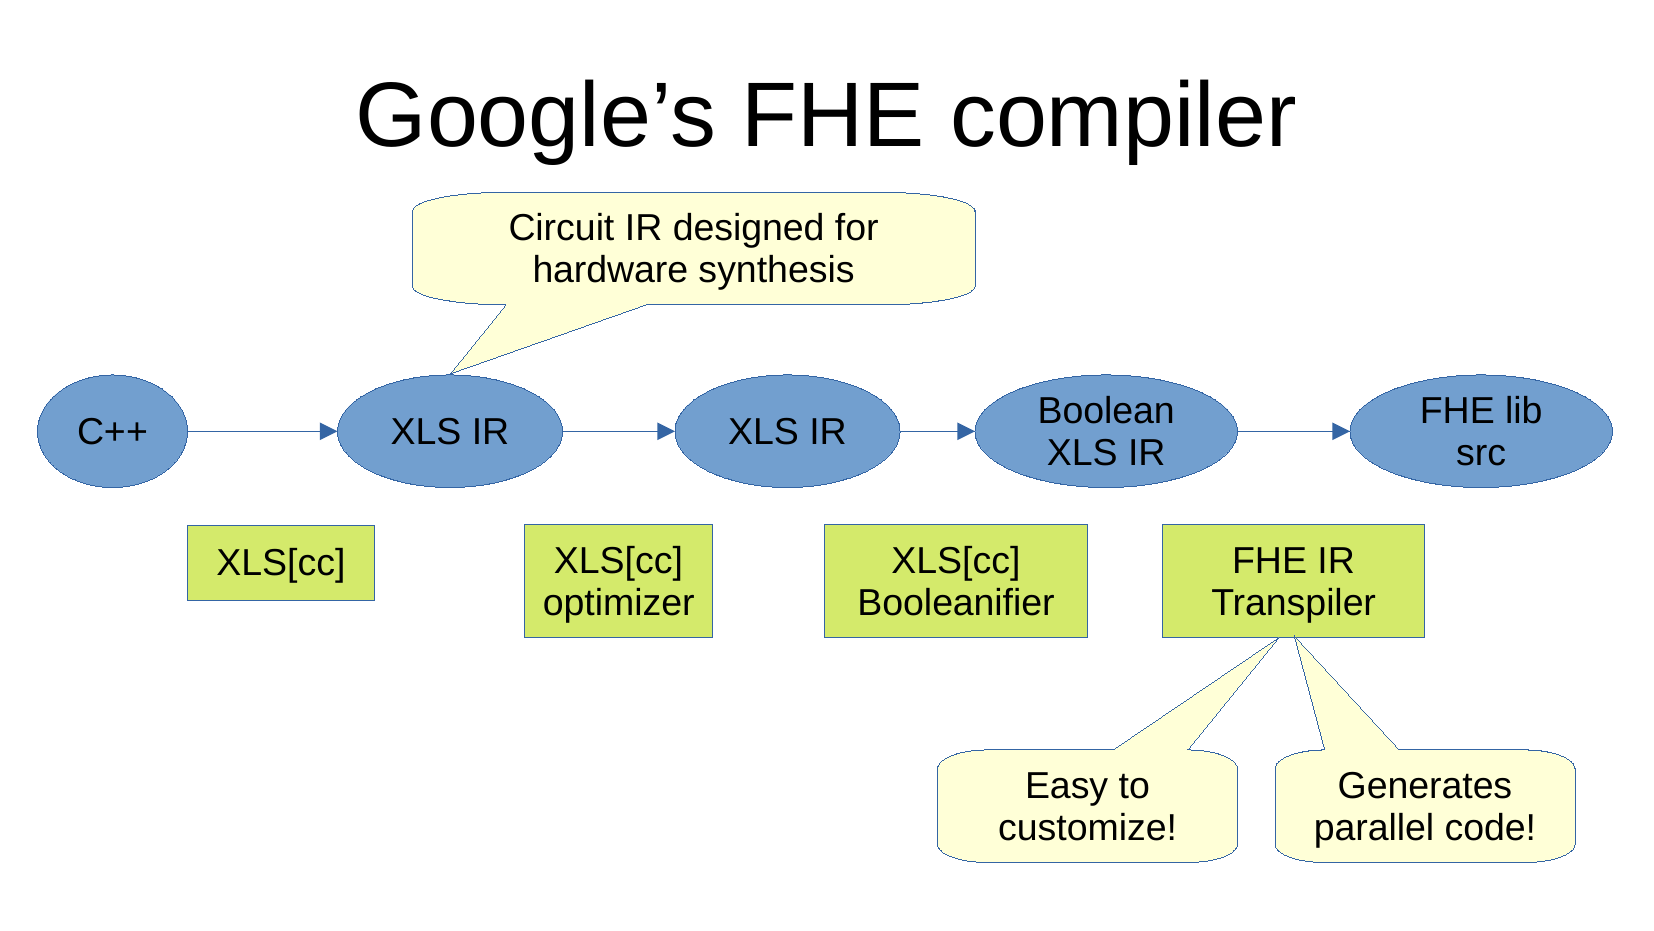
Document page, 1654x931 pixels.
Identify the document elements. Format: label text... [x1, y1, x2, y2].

text_box FHE lib src [1350, 374, 1613, 488]
text_box Boolean XLS IR [975, 374, 1238, 488]
text_box XLS IR [675, 374, 901, 488]
text_box Circuit IR designed for hardware synthesis [412, 192, 976, 374]
text_box XLS[cc] Booleanifier [824, 524, 1088, 638]
text_box Generates parallel code! [1275, 635, 1576, 863]
text_box FHE IR Transpiler [1162, 524, 1425, 638]
text_box XLS IR [337, 374, 563, 488]
text_box XLS[cc] [187, 525, 375, 601]
text_box Easy to customize! [937, 637, 1280, 863]
text_box C++ [37, 374, 188, 488]
title Google’s FHE compiler [82, 37, 1571, 193]
text_box XLS[cc] optimizer [524, 524, 713, 638]
